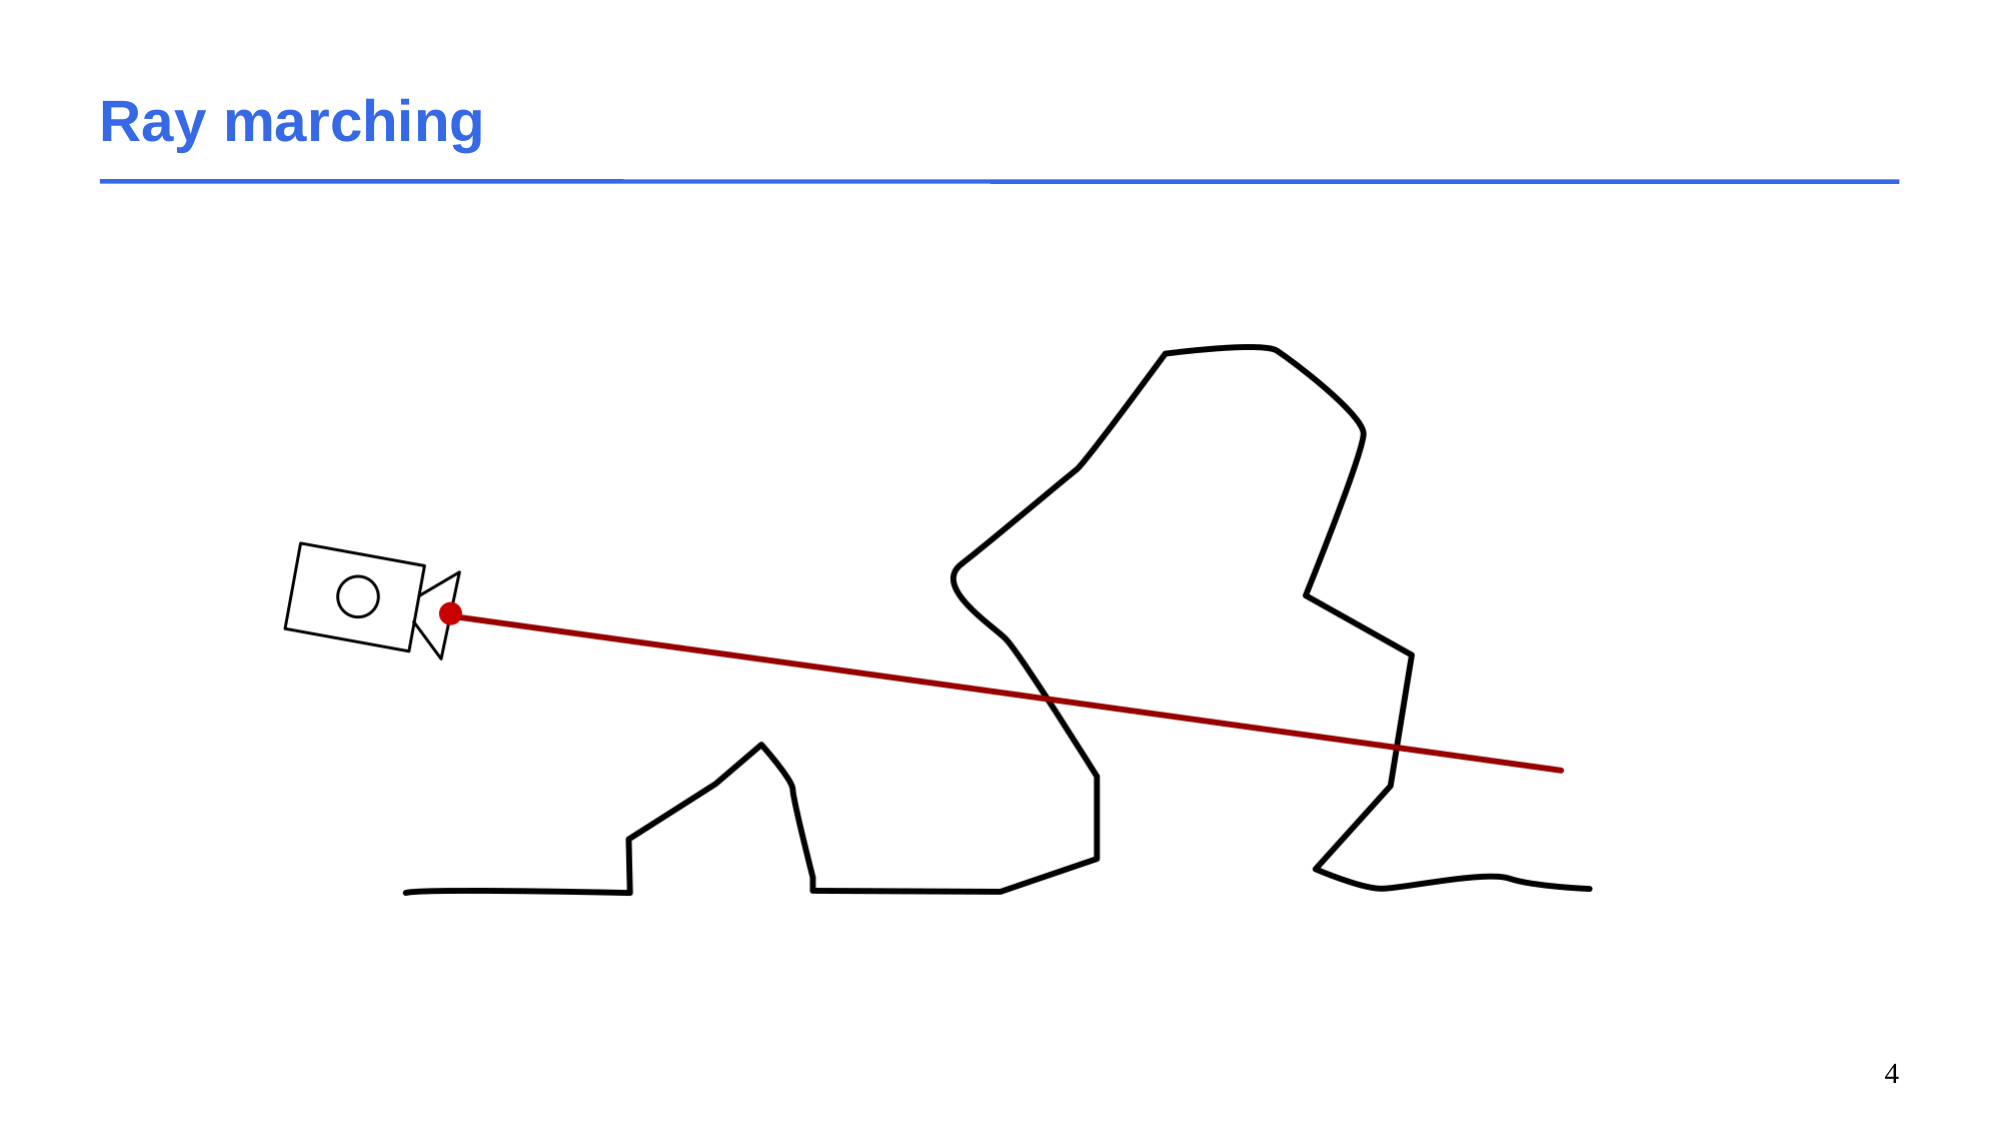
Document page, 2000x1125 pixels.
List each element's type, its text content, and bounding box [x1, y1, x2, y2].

title Ray marching [99, 27, 1900, 215]
picture [176, 302, 1726, 1048]
